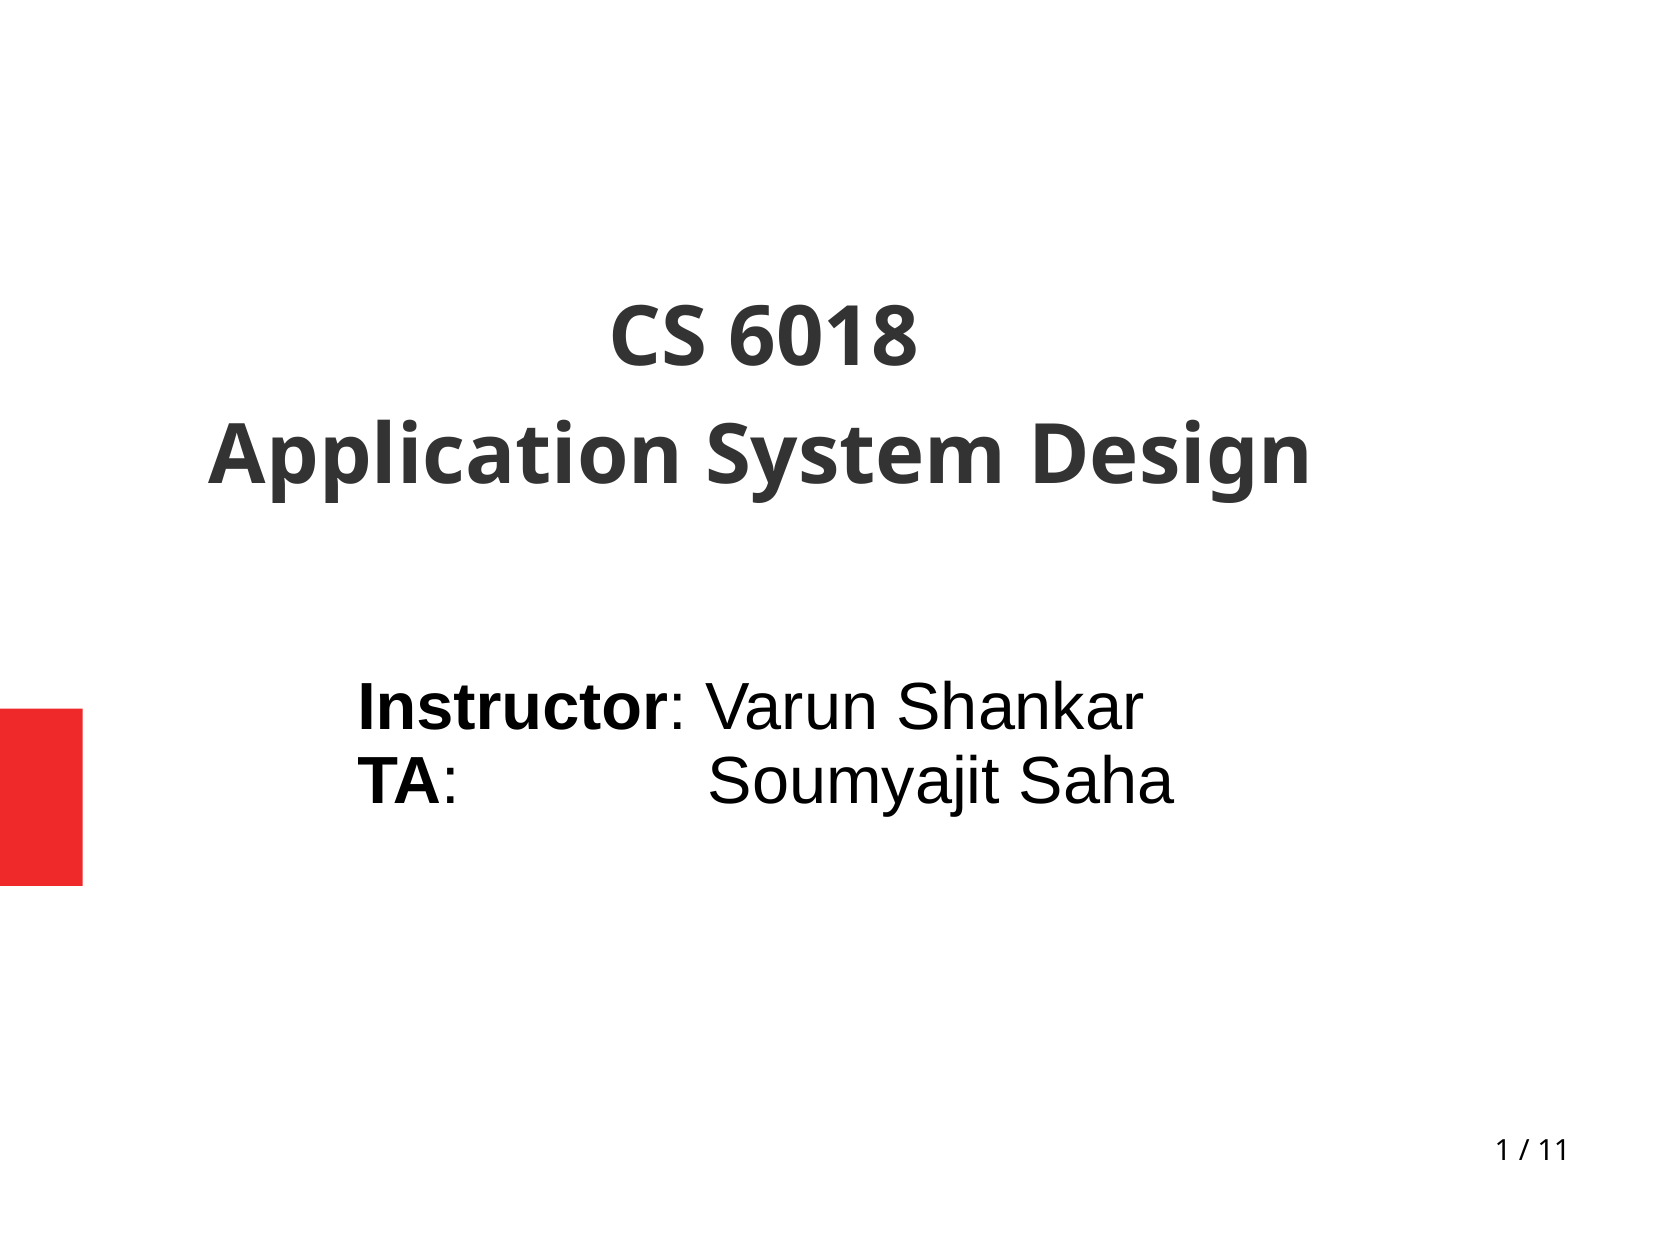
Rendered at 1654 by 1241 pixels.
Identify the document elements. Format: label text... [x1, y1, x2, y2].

title CS 6018 Application System Design [165, 172, 1571, 596]
text_box Instructor: Varun Shankar TA: Soumyajit Saha [342, 661, 1453, 826]
